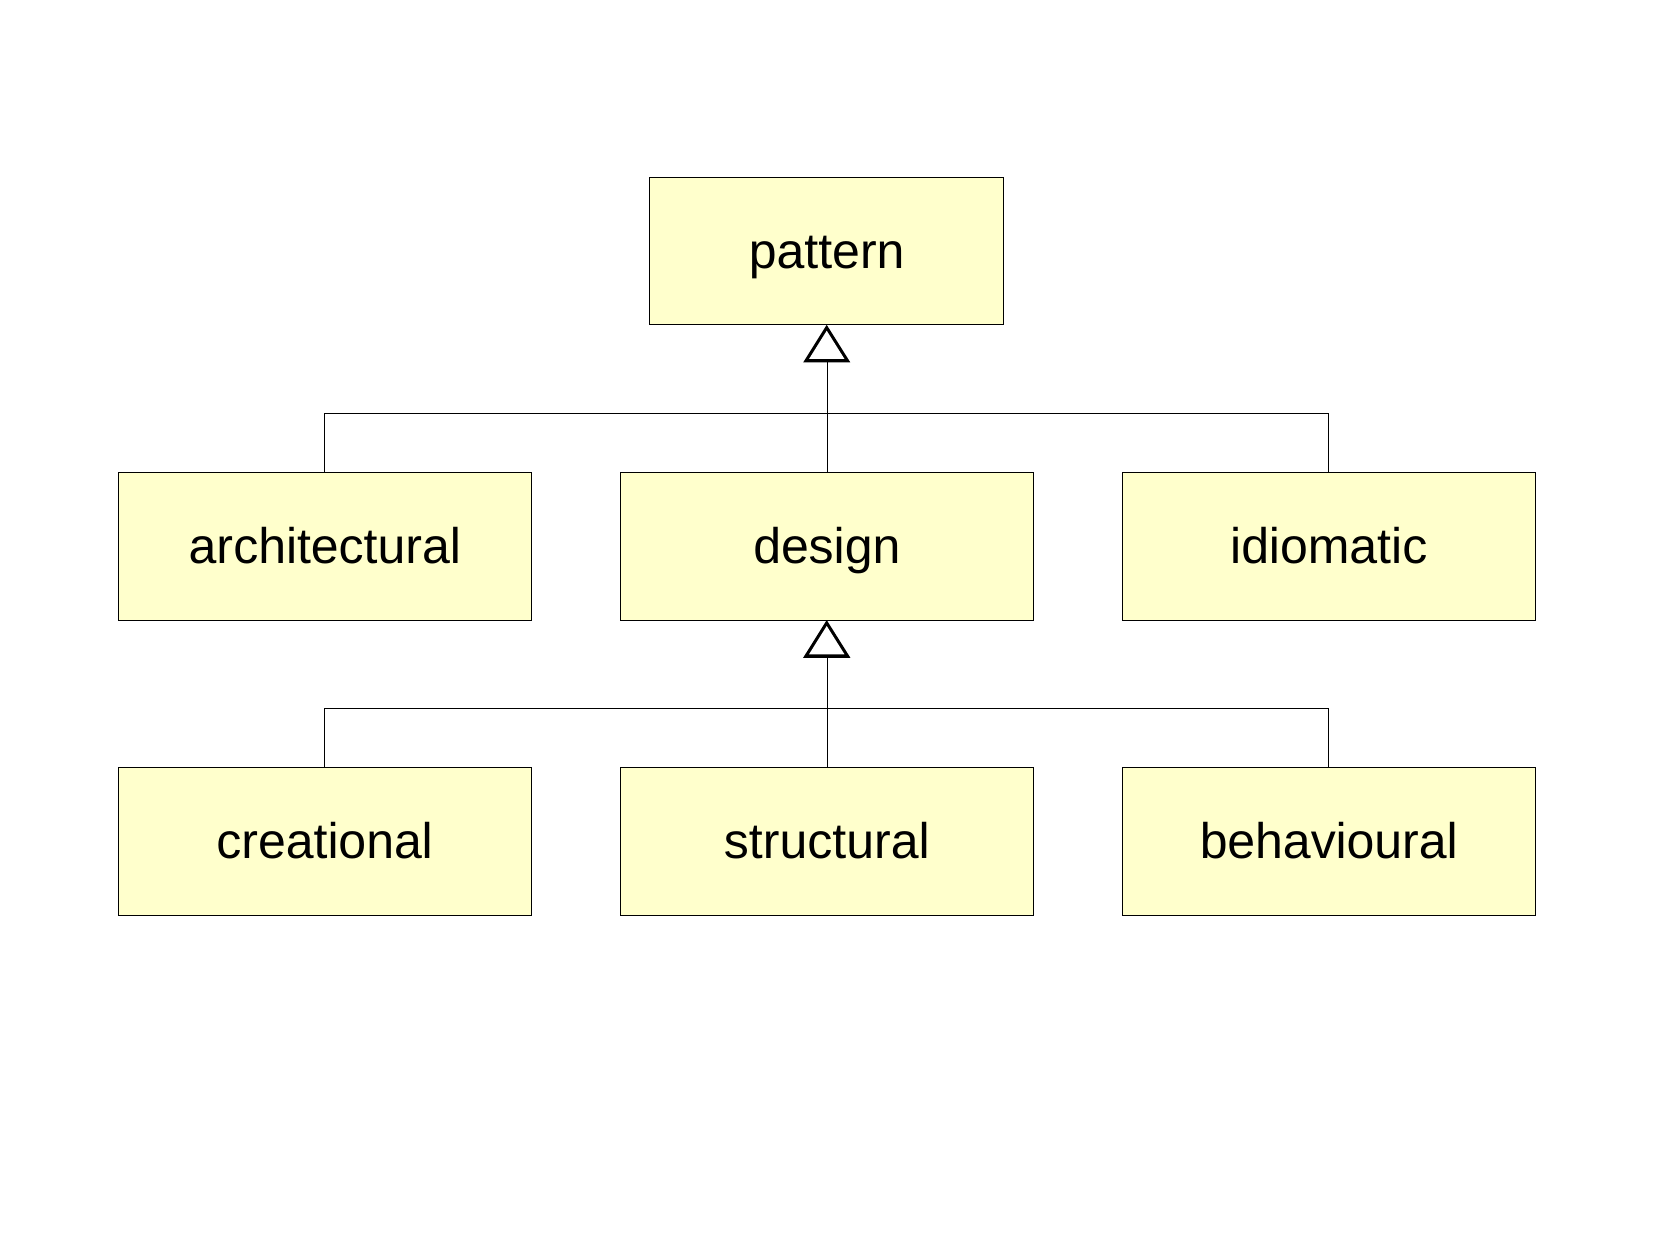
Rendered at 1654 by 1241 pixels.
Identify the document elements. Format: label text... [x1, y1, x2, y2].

text_box creational [118, 767, 532, 916]
text_box pattern [649, 177, 1004, 325]
text_box structural [620, 767, 1034, 916]
text_box design [620, 472, 1034, 621]
text_box idiomatic [1122, 472, 1536, 621]
text_box architectural [118, 472, 532, 621]
text_box behavioural [1122, 767, 1536, 916]
